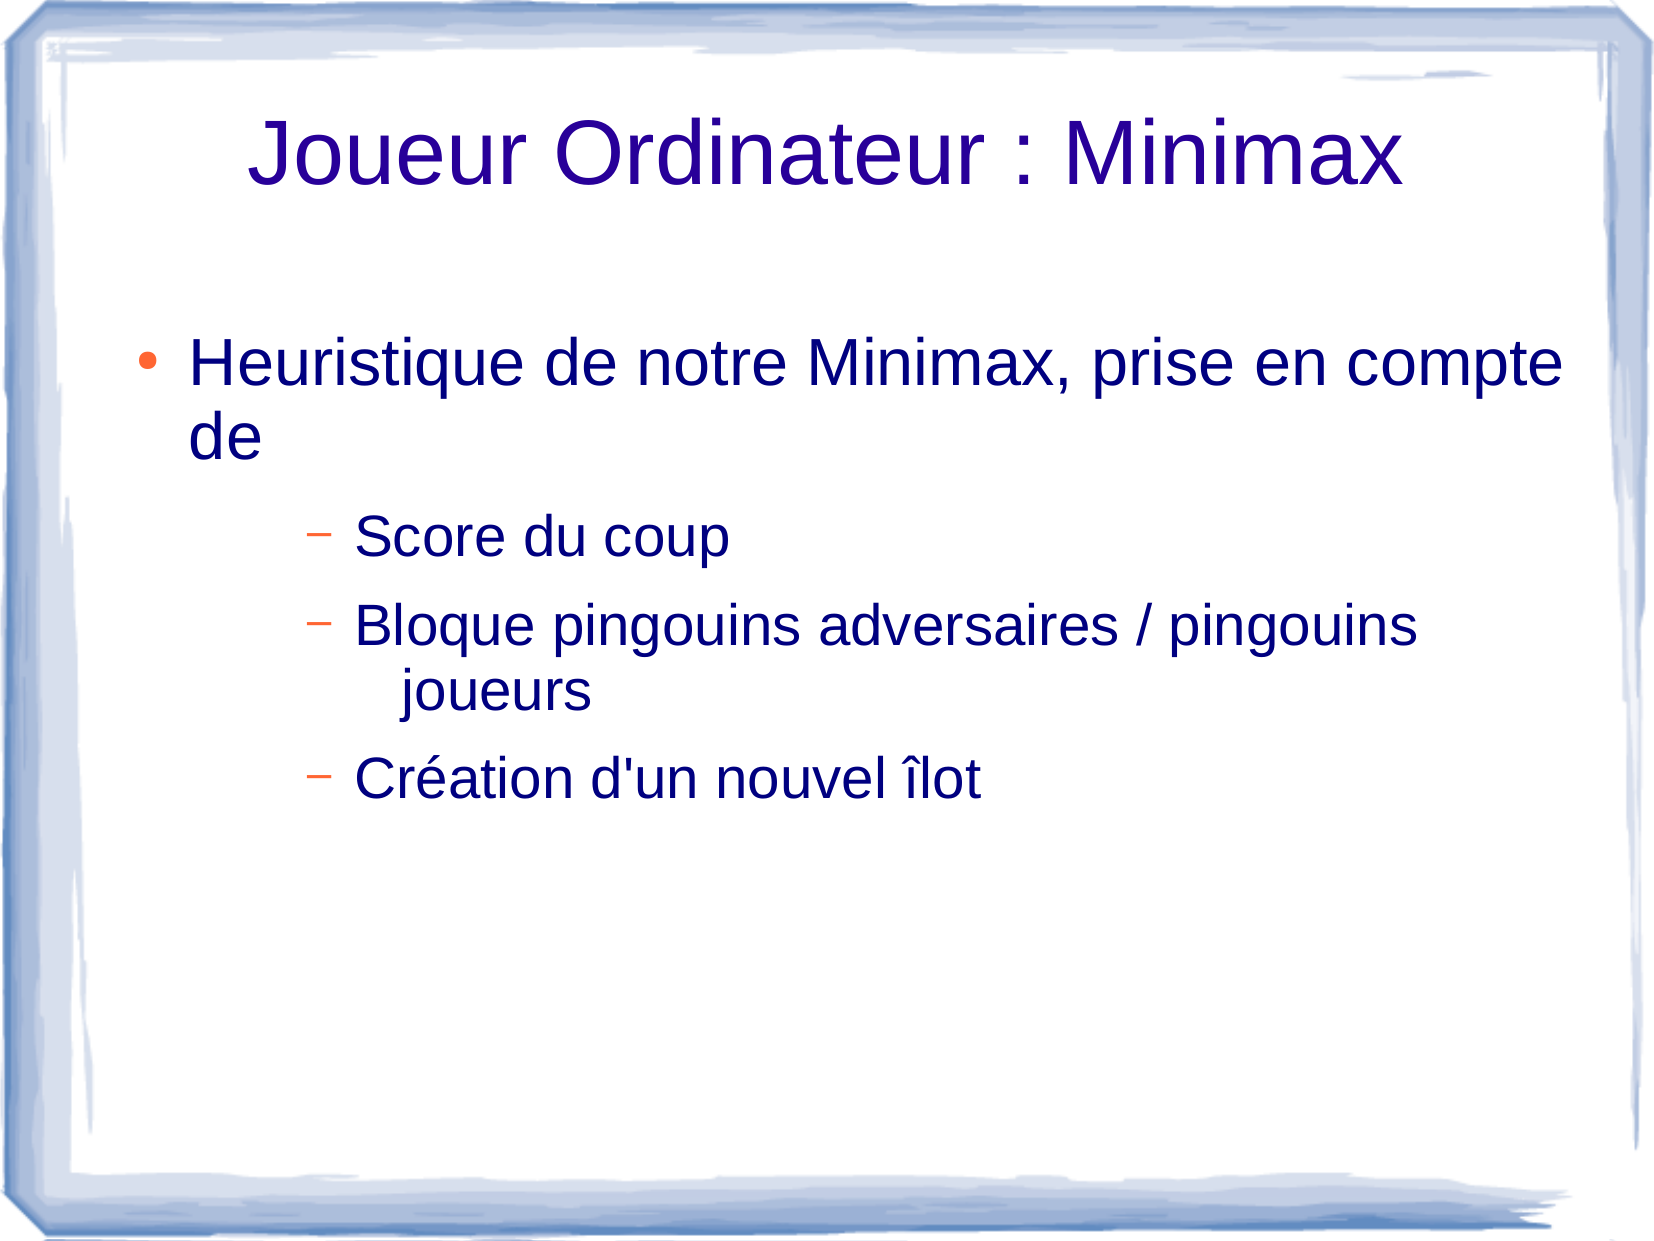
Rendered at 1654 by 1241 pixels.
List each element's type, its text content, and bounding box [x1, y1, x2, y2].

picture [0, 0, 1654, 1241]
title Joueur Ordinateur : Minimax [82, 49, 1571, 257]
list Heuristique de notre Minimax, prise en compte de Score du coup Bloque pingouins adversaires / pingouins joueurs Création d'un nouvel îlot [118, 324, 1571, 1030]
